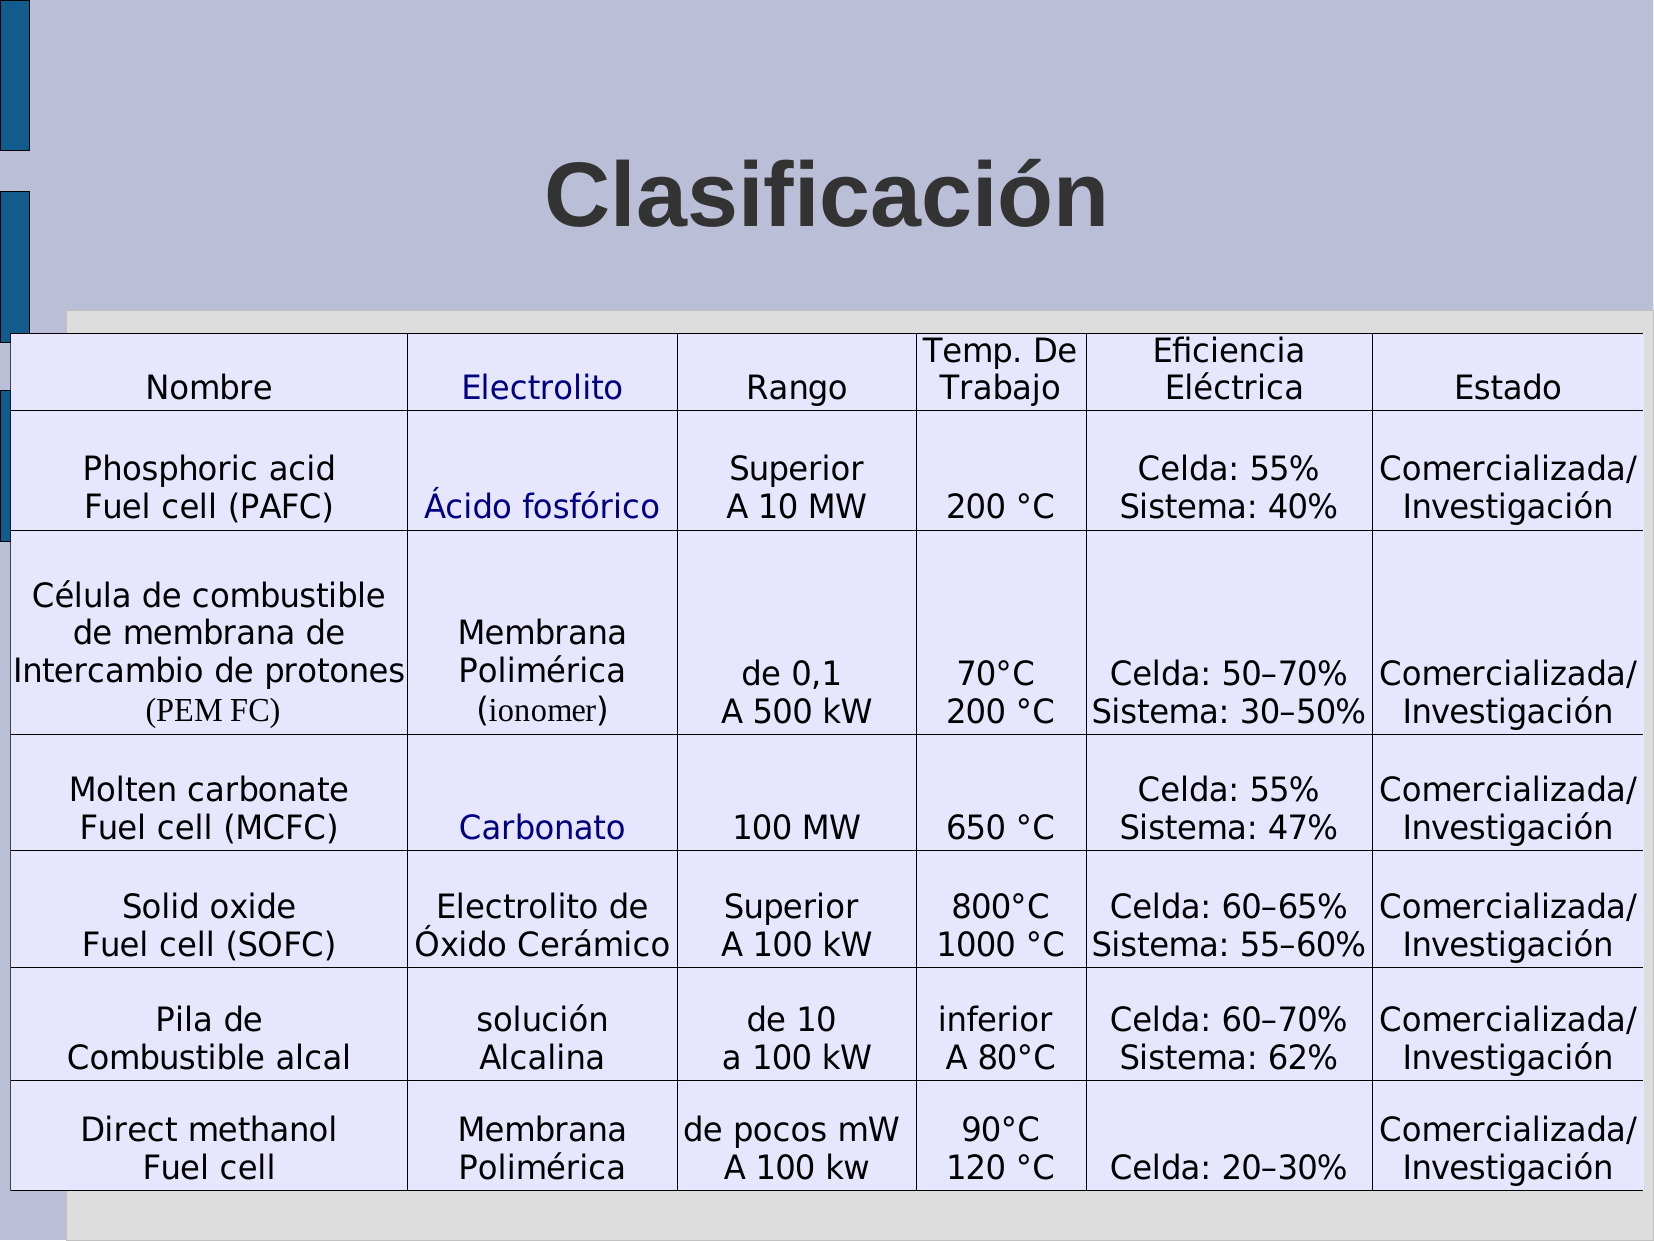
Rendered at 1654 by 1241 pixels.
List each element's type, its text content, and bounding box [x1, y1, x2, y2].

title Clasificación [121, 91, 1534, 299]
chart [10, 333, 1654, 1193]
